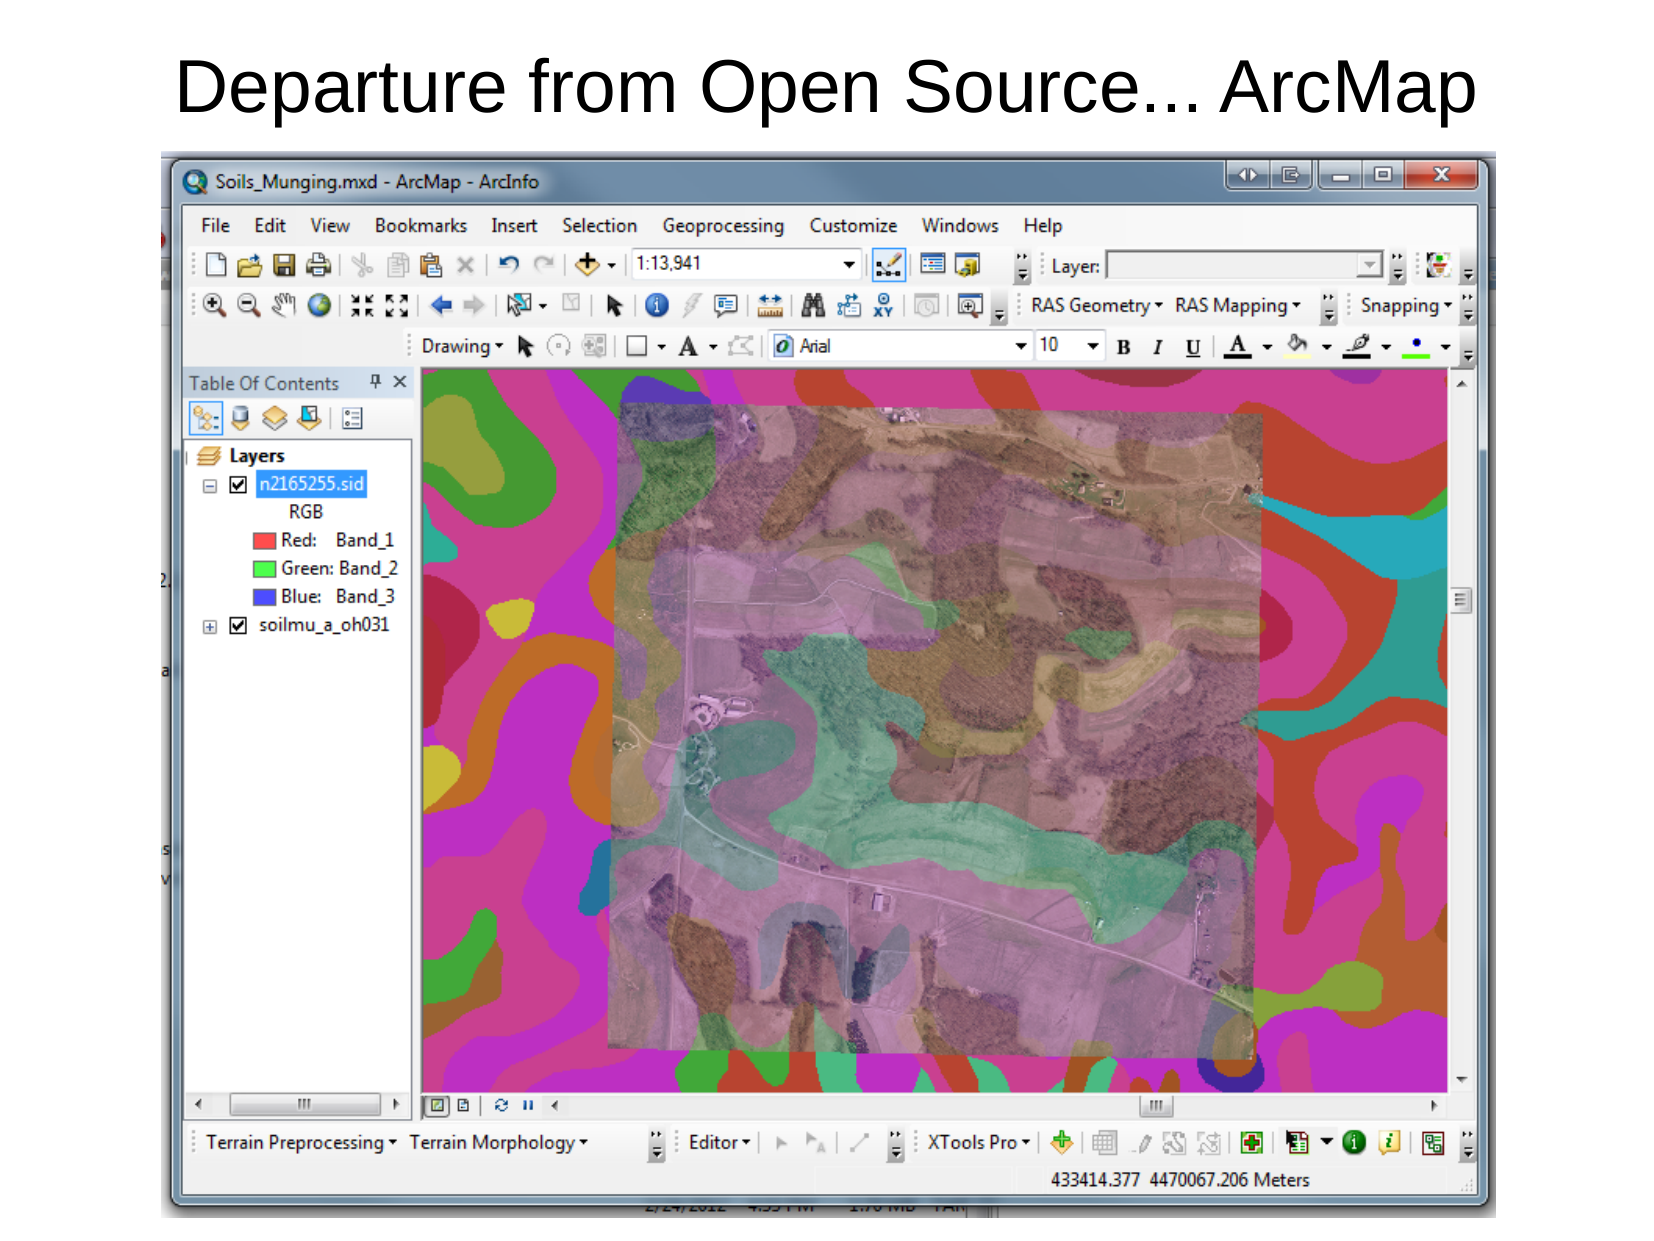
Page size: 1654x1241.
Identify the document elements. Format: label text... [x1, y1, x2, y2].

title Departure from Open Source... ArcMap [82, 43, 1571, 130]
picture [161, 151, 1496, 1218]
